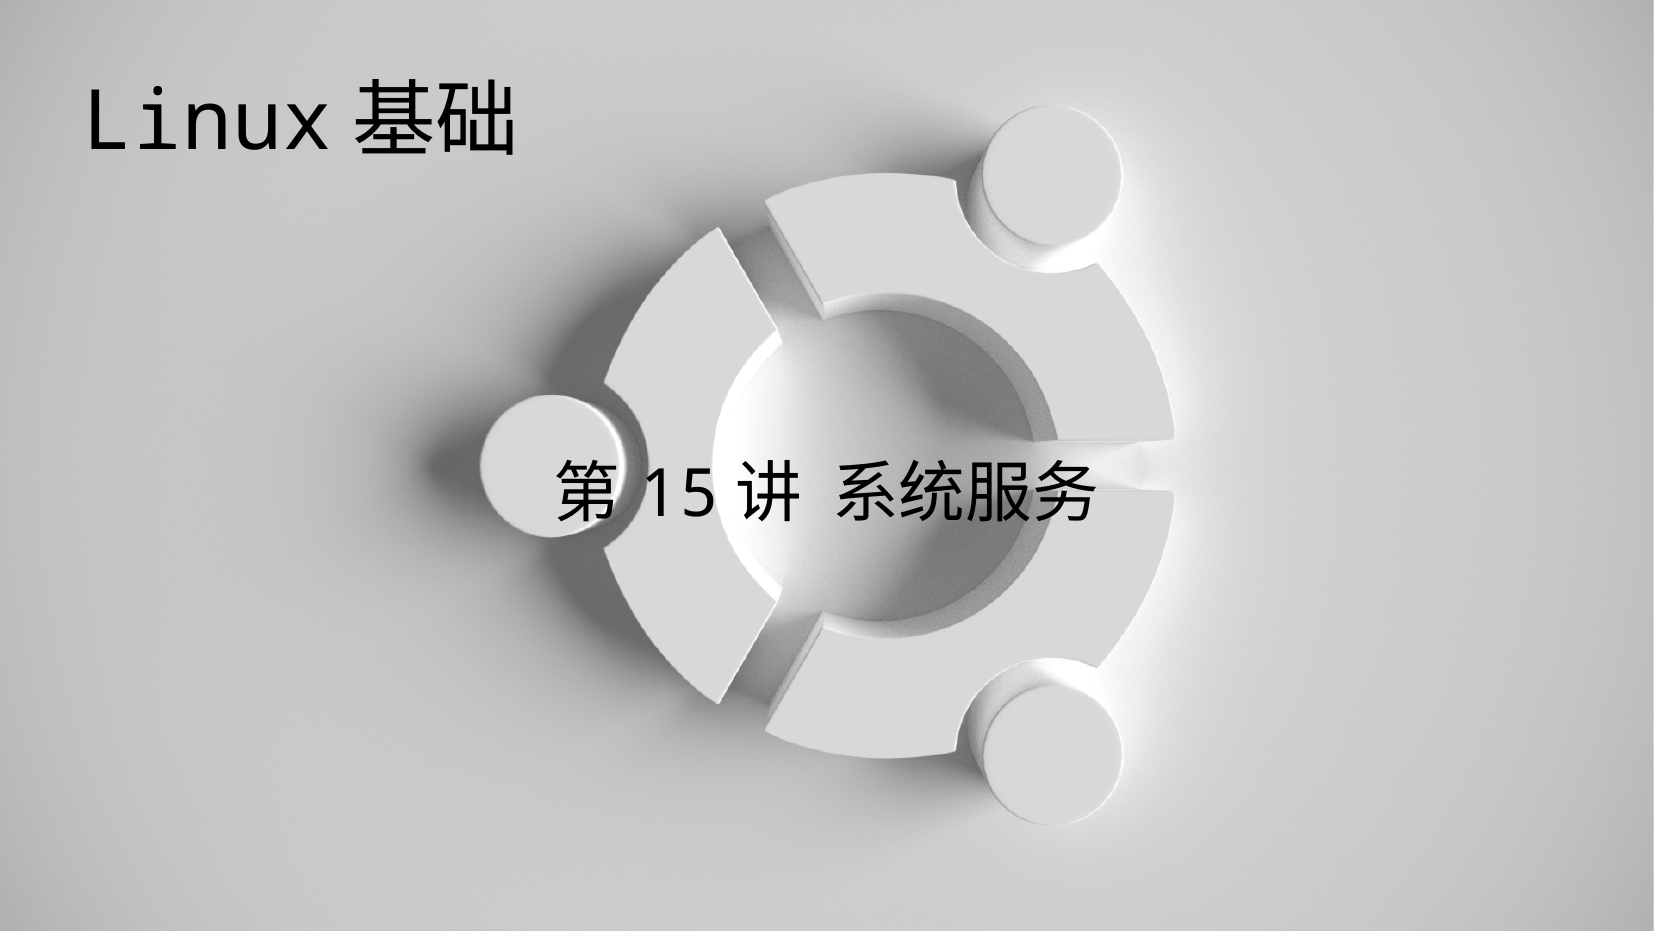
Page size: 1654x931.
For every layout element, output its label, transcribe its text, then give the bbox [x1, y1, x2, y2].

title Linux基础 [82, 37, 1571, 189]
subtitle 第15讲 系统服务 [82, 217, 1571, 758]
picture [0, 0, 1654, 931]
